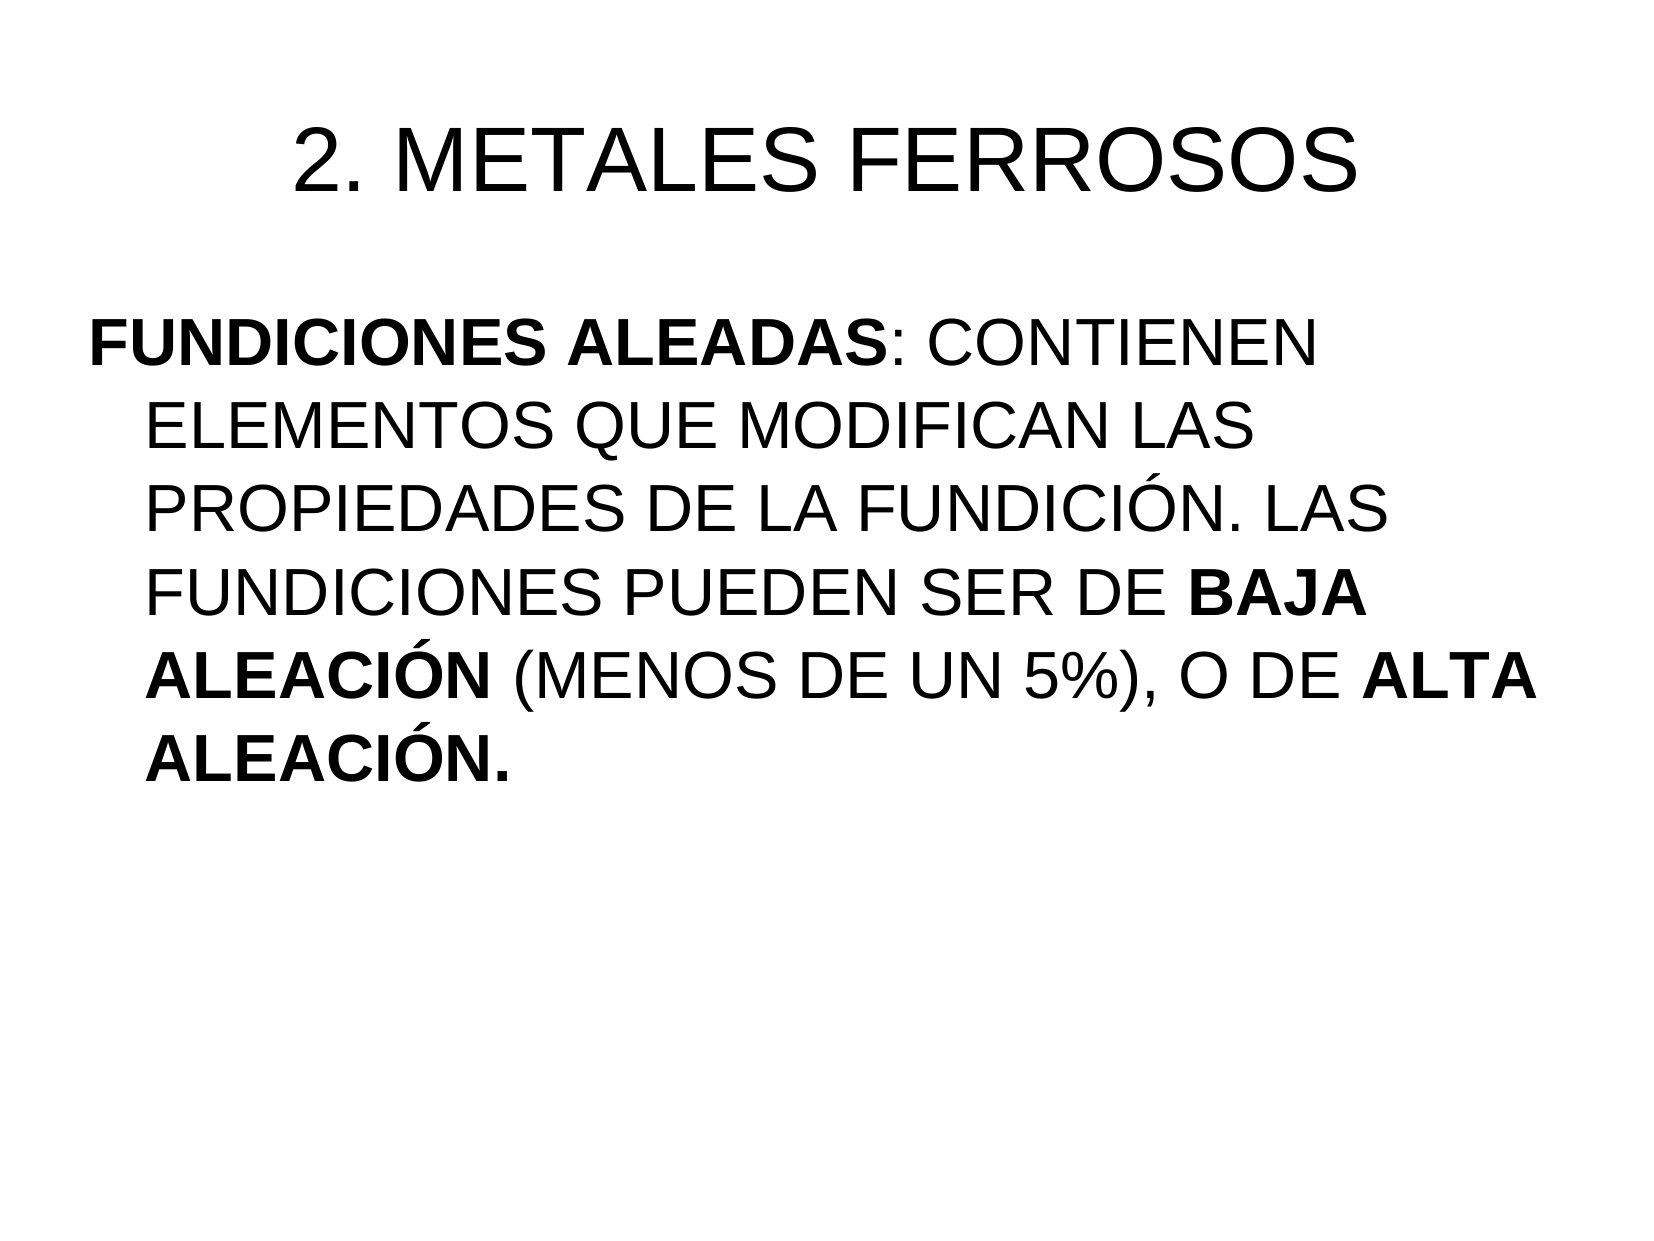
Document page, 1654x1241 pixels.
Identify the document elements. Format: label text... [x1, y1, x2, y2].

title 2. METALES FERROSOS [82, 56, 1571, 249]
list FUNDICIONES ALEADAS: CONTIENEN ELEMENTOS QUE MODIFICAN LAS PROPIEDADES DE LA FUNDICIÓN. LAS FUNDICIONES PUEDEN SER DE BAJA ALEACIÓN (MENOS DE UN 5%), O DE ALTA ALEACIÓN. [88, 295, 1577, 1114]
